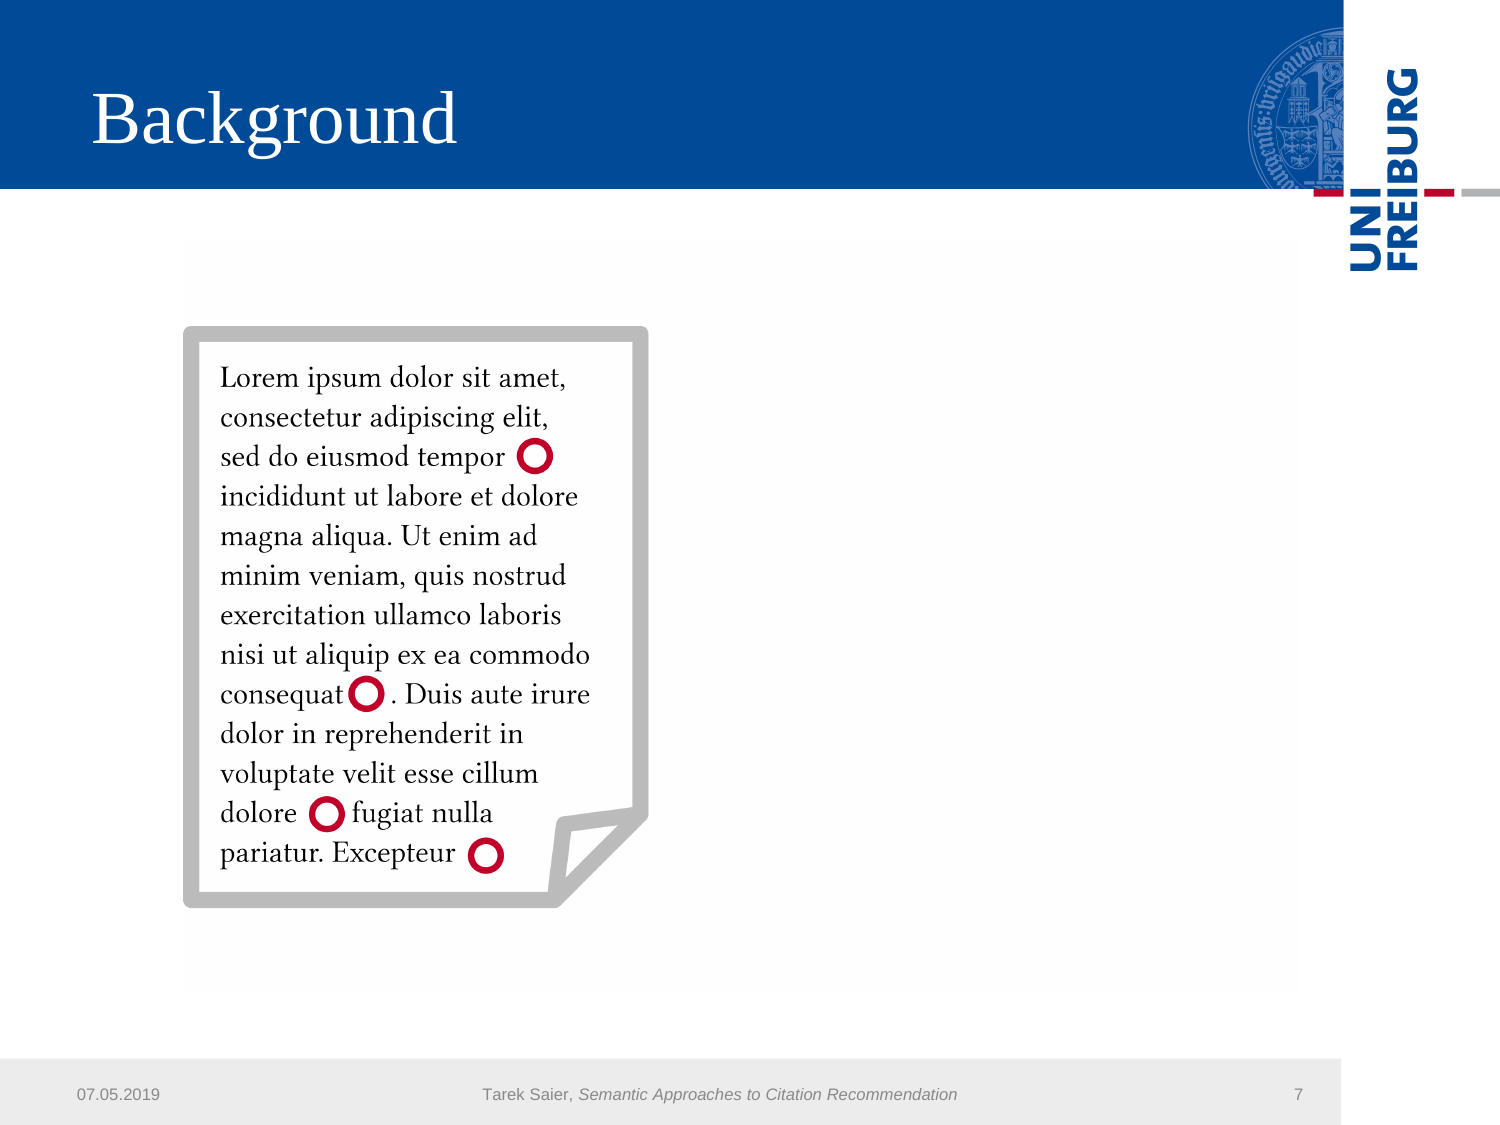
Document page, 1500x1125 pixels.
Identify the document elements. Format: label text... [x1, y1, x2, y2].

title Background [76, 49, 1235, 178]
picture [0, 0, 1500, 995]
